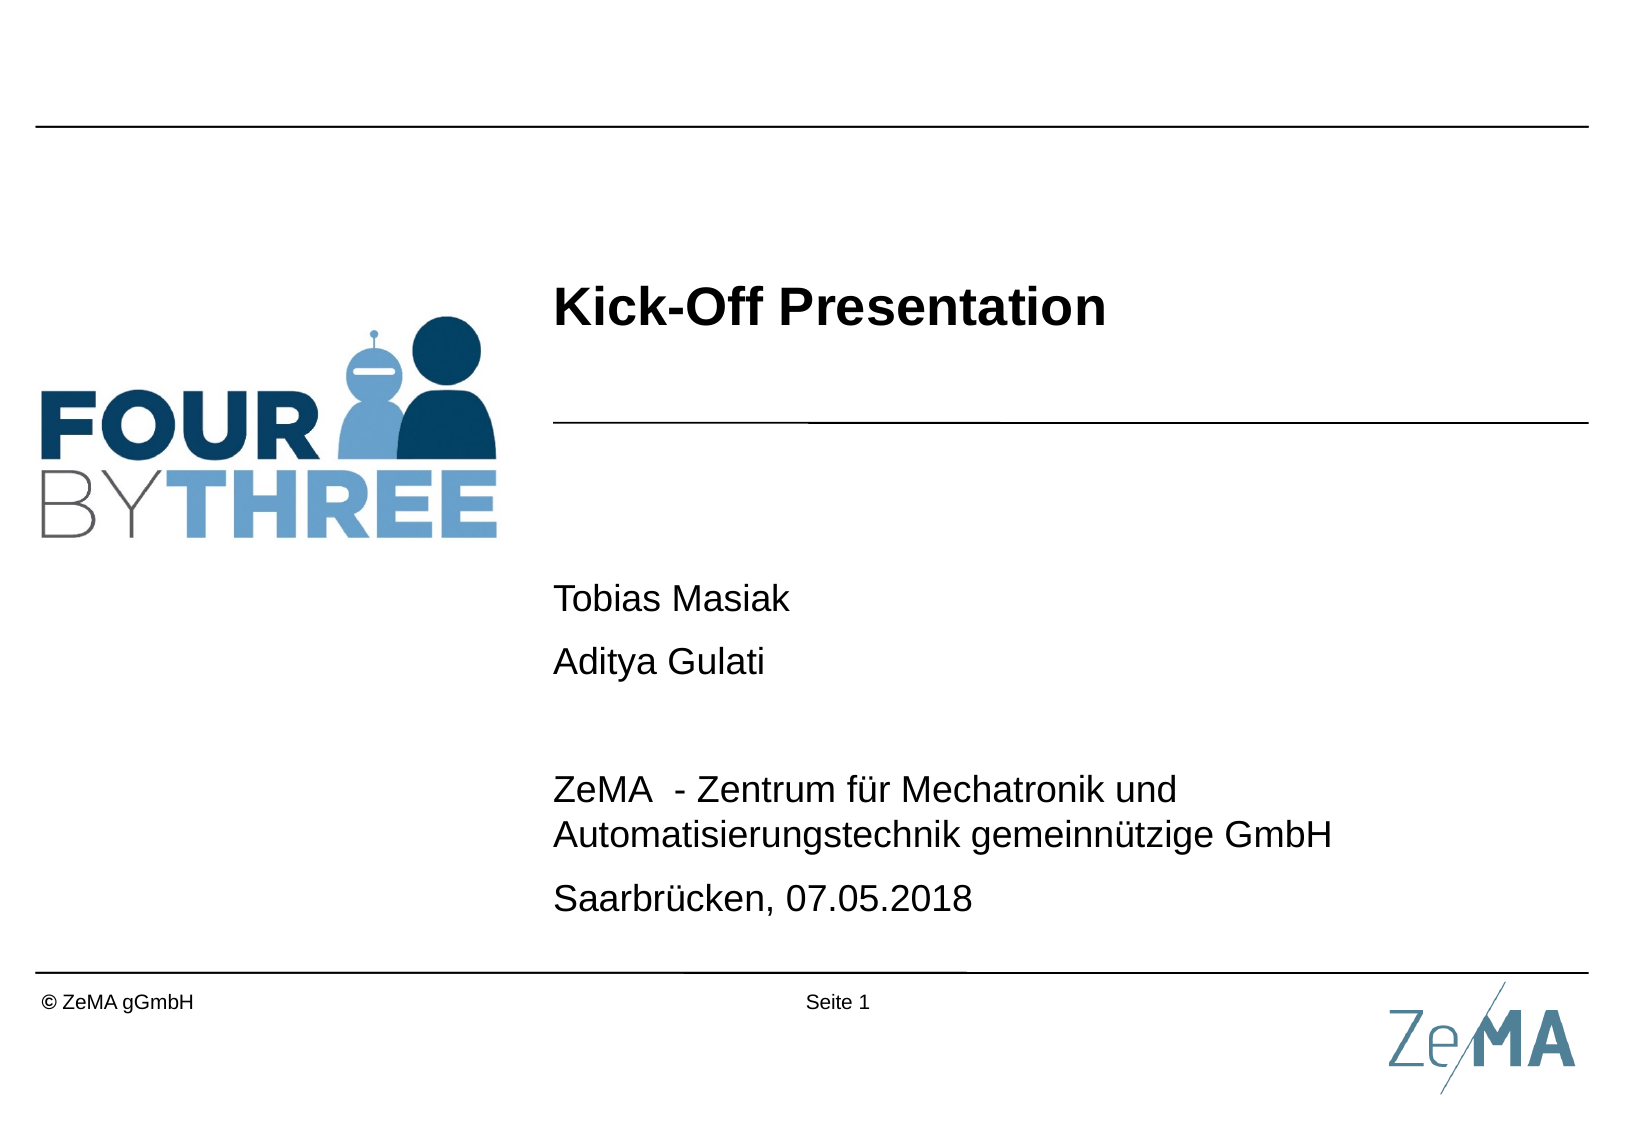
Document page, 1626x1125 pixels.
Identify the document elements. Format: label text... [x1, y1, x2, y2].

title Kick-Off Presentation [553, 177, 1589, 414]
picture [1379, 981, 1584, 1095]
picture [36, 312, 501, 541]
subtitle Tobias Masiak Aditya Gulati ZeMA - Zentrum für Mechatronik und Automatisierungstechnik gemeinnützige GmbH Saarbrücken, 07.05.2018 [553, 434, 1589, 960]
